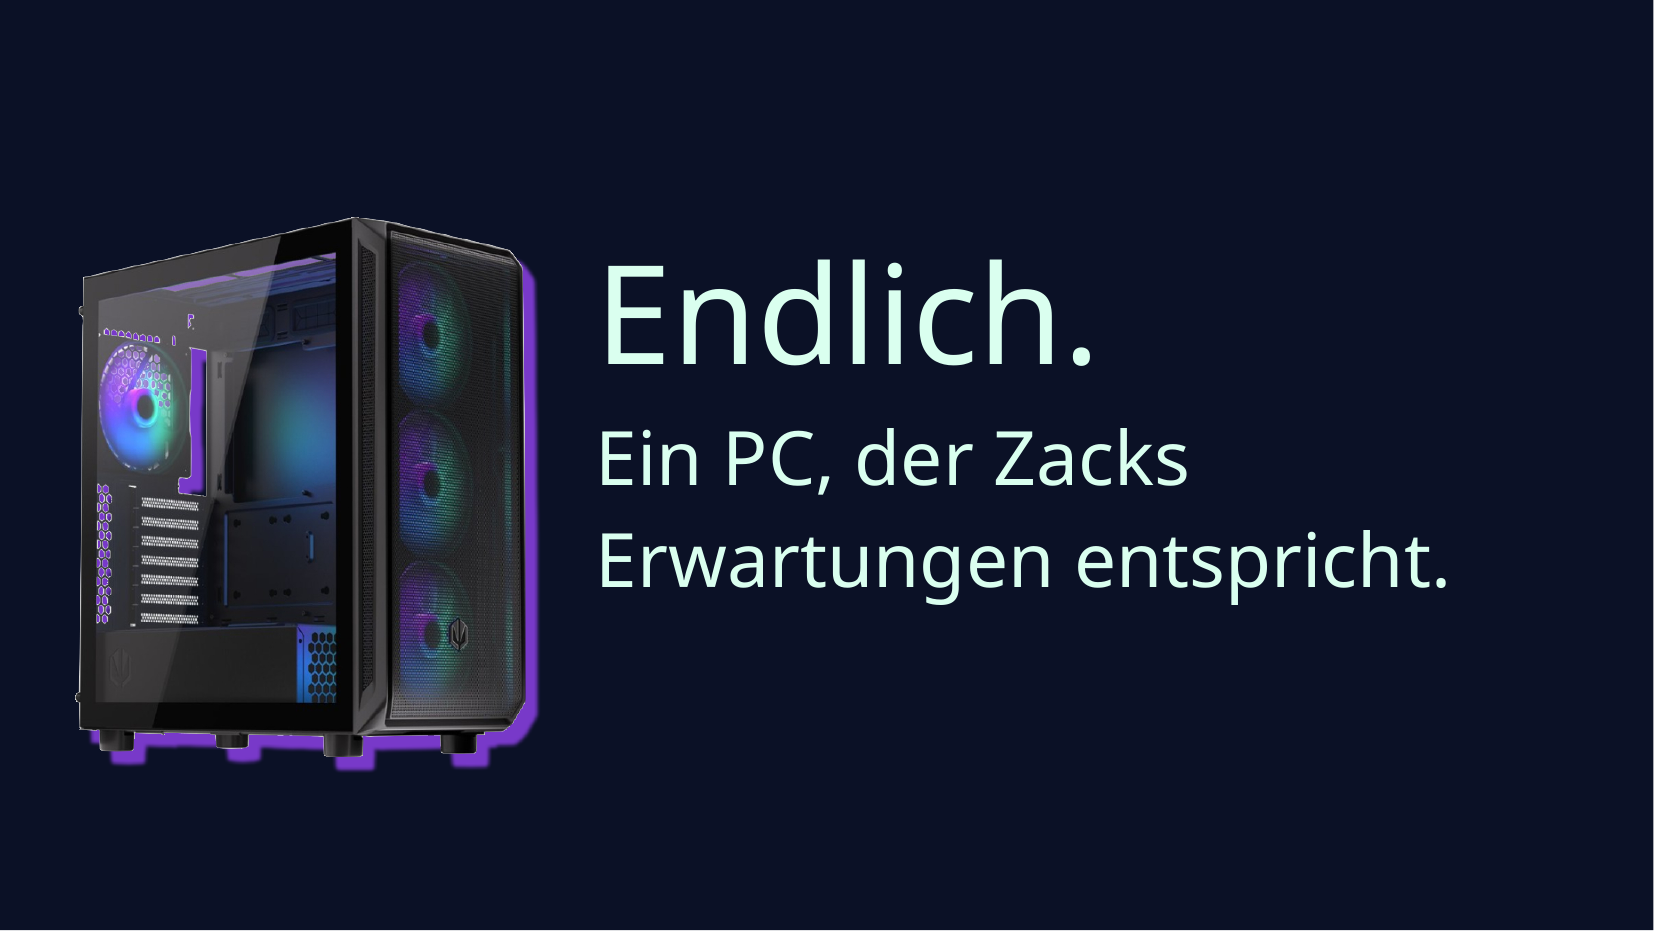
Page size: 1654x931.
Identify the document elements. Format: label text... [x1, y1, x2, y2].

list Endlich. Ein PC, der Zacks Erwartungen entspricht. [525, 217, 1572, 758]
picture [75, 217, 525, 758]
